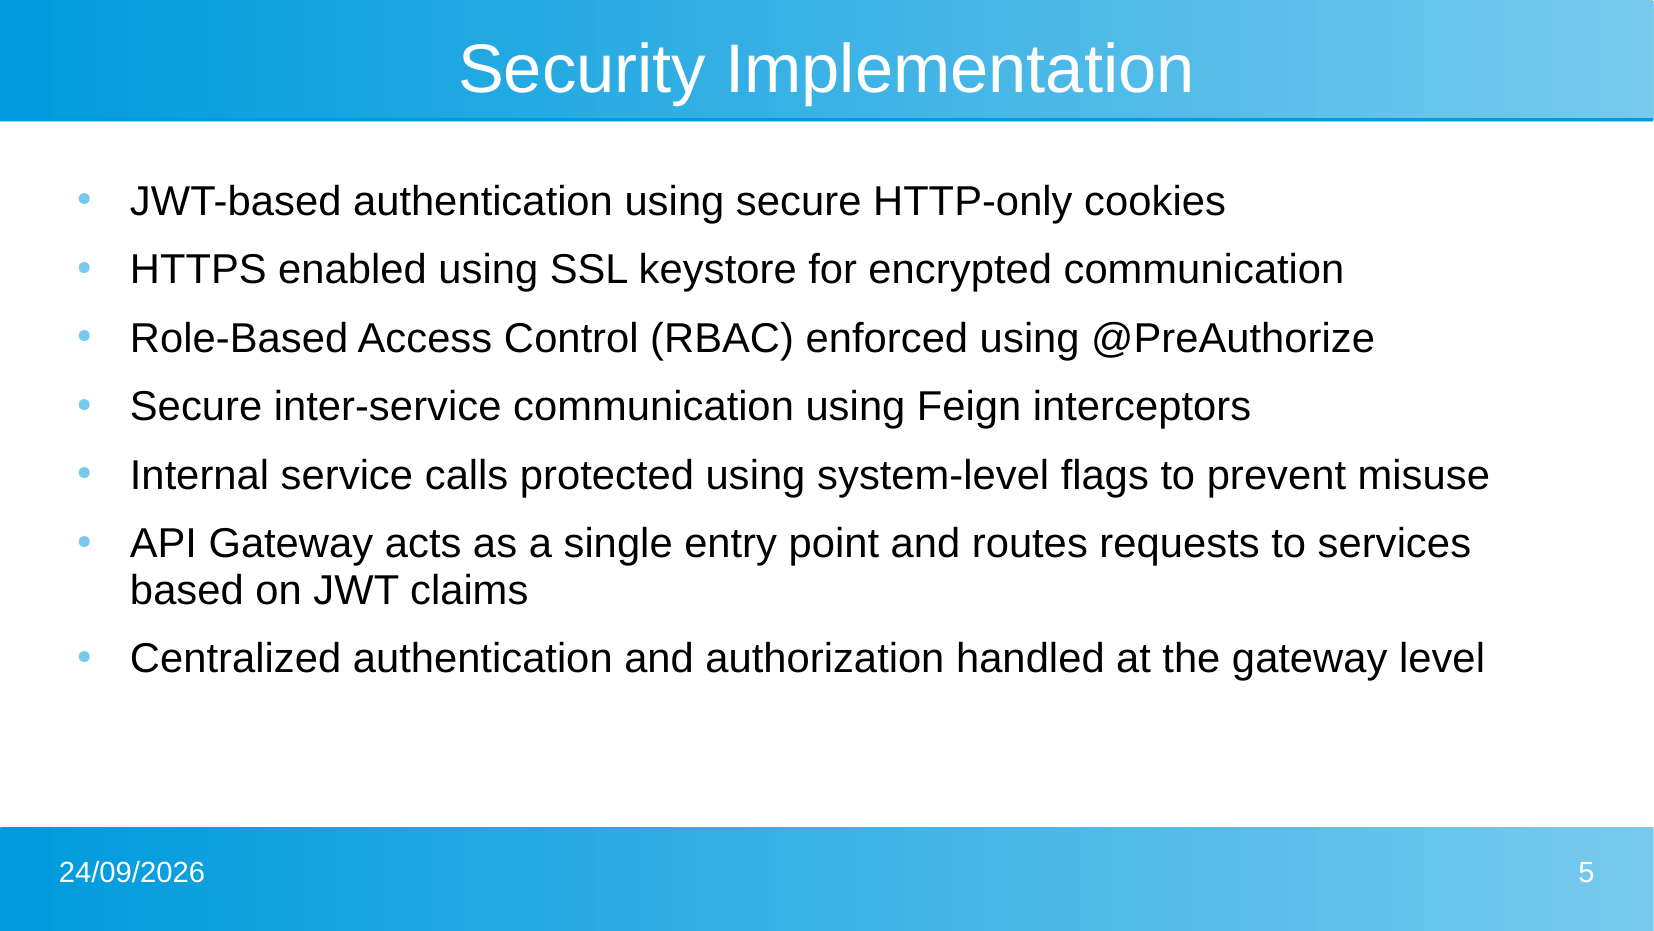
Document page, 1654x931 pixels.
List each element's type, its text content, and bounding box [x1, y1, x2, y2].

title Security Implementation [59, 29, 1595, 108]
list JWT-based authentication using secure HTTP-only cookies HTTPS enabled using SSL keystore for encrypted communication Role-Based Access Control (RBAC) enforced using @PreAuthorize Secure inter-service communication using Feign interceptors Internal service calls protected using system-level flags to prevent misuse API Gateway acts as a single entry point and routes requests to services based on JWT claims Centralized authentication and authorization handled at the gateway level [59, 177, 1595, 768]
